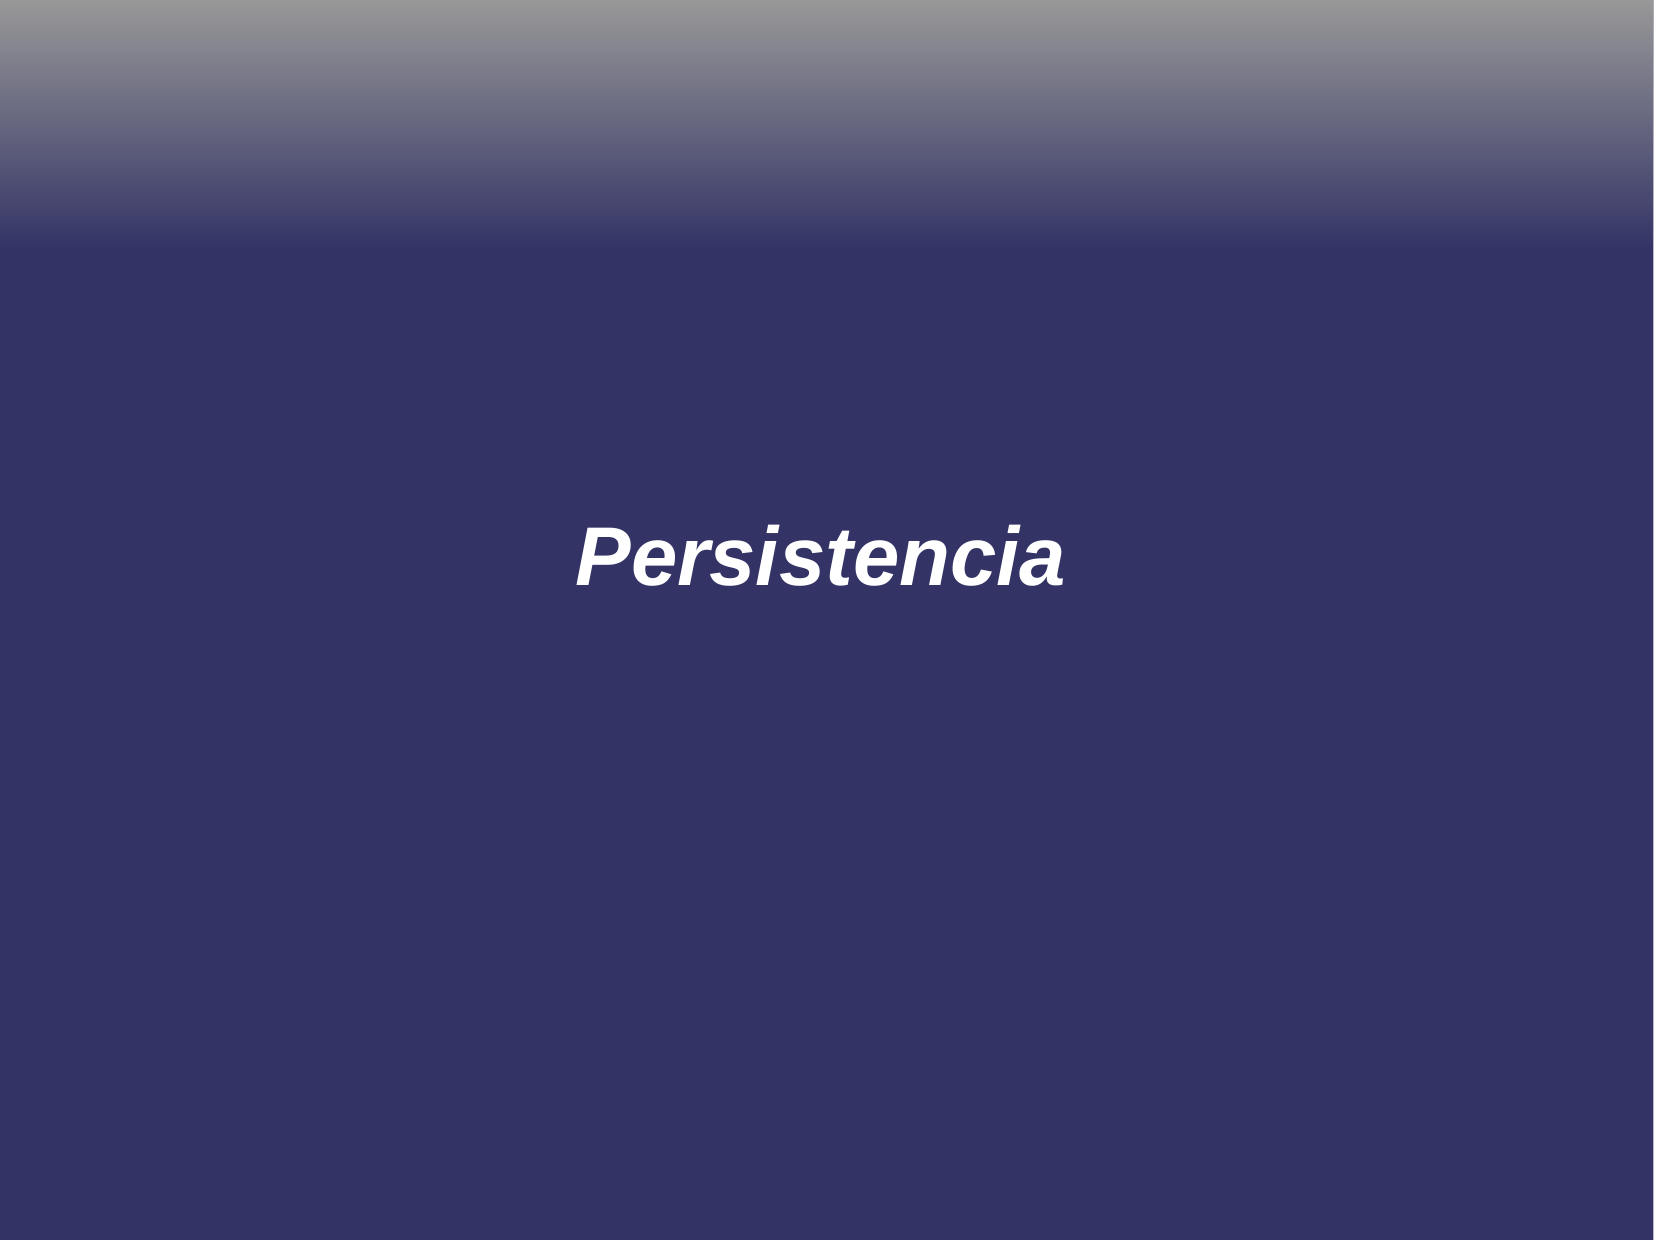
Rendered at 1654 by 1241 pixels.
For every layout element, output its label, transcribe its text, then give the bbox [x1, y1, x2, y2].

title Persistencia [114, 452, 1527, 660]
